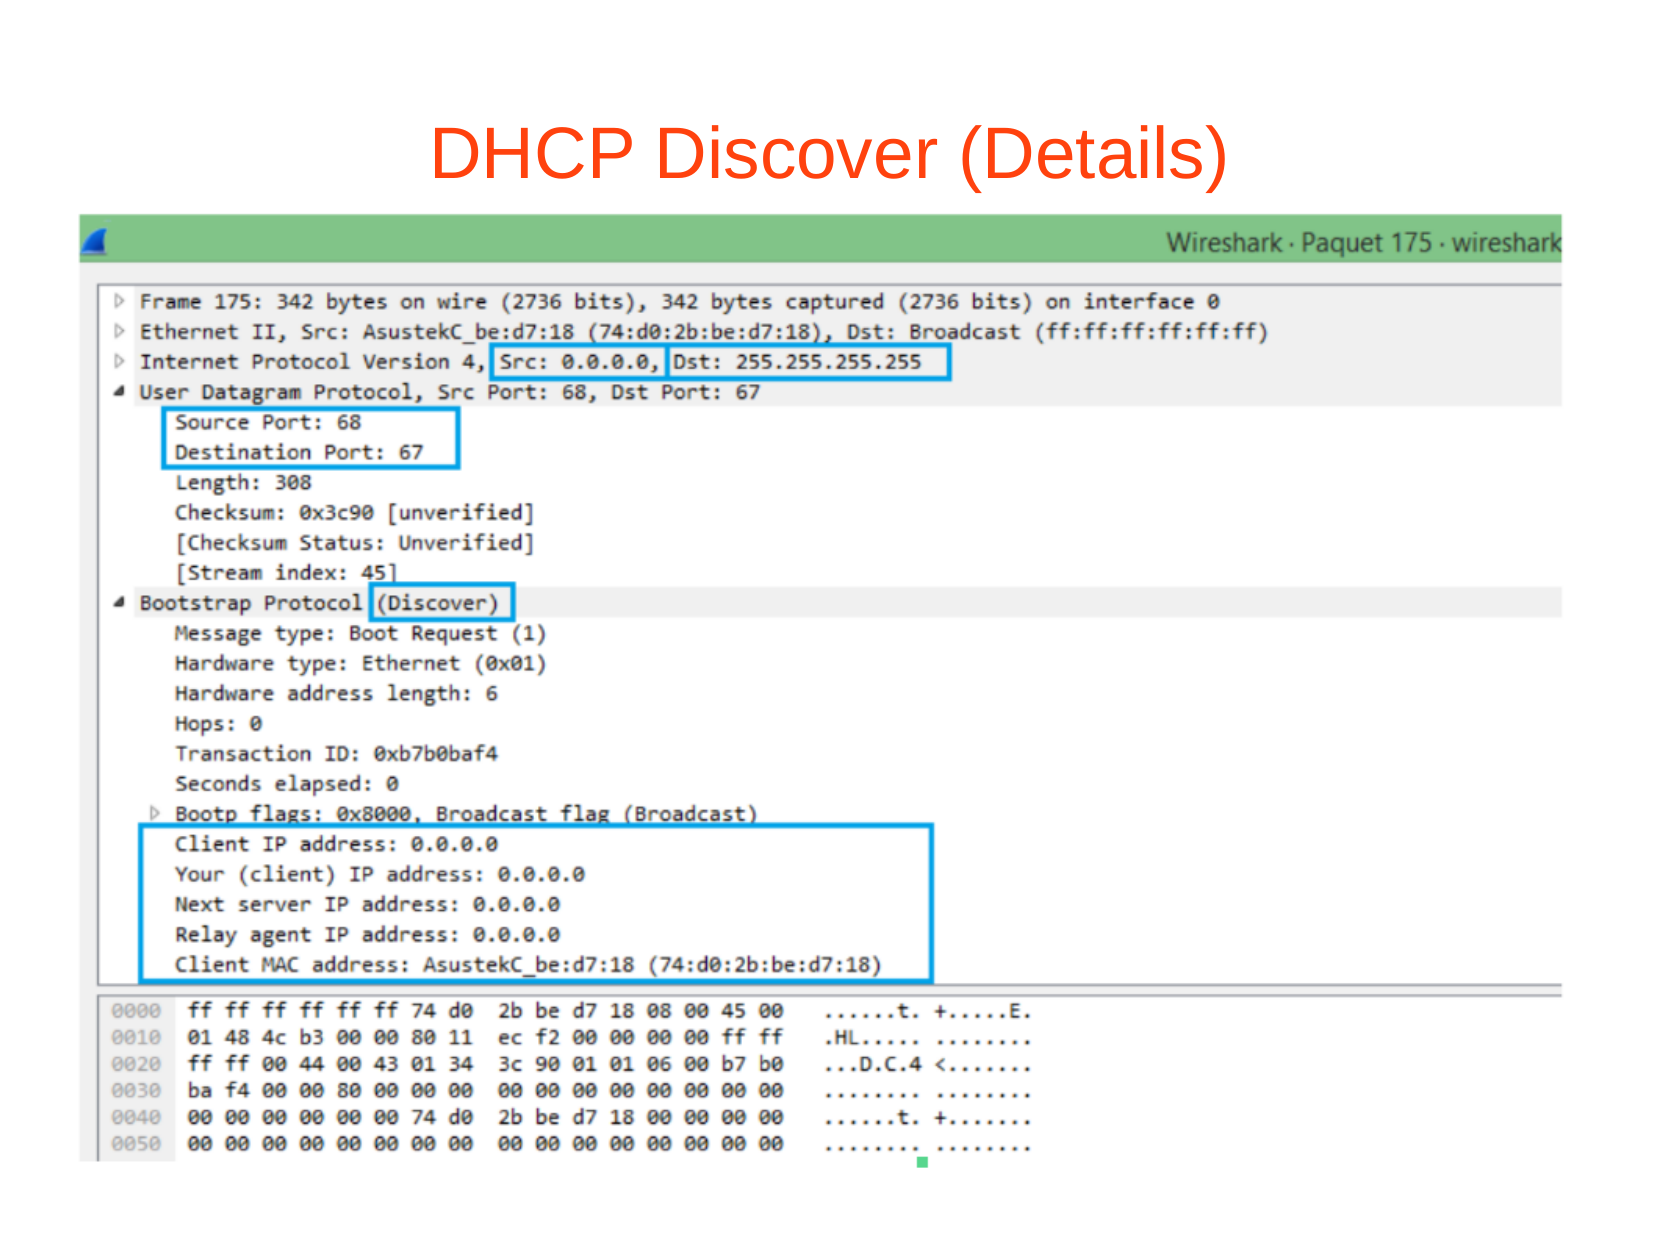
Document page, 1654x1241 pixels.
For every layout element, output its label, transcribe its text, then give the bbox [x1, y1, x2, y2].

title DHCP Discover (Details) [0, 49, 1654, 257]
picture [74, 205, 1568, 1193]
